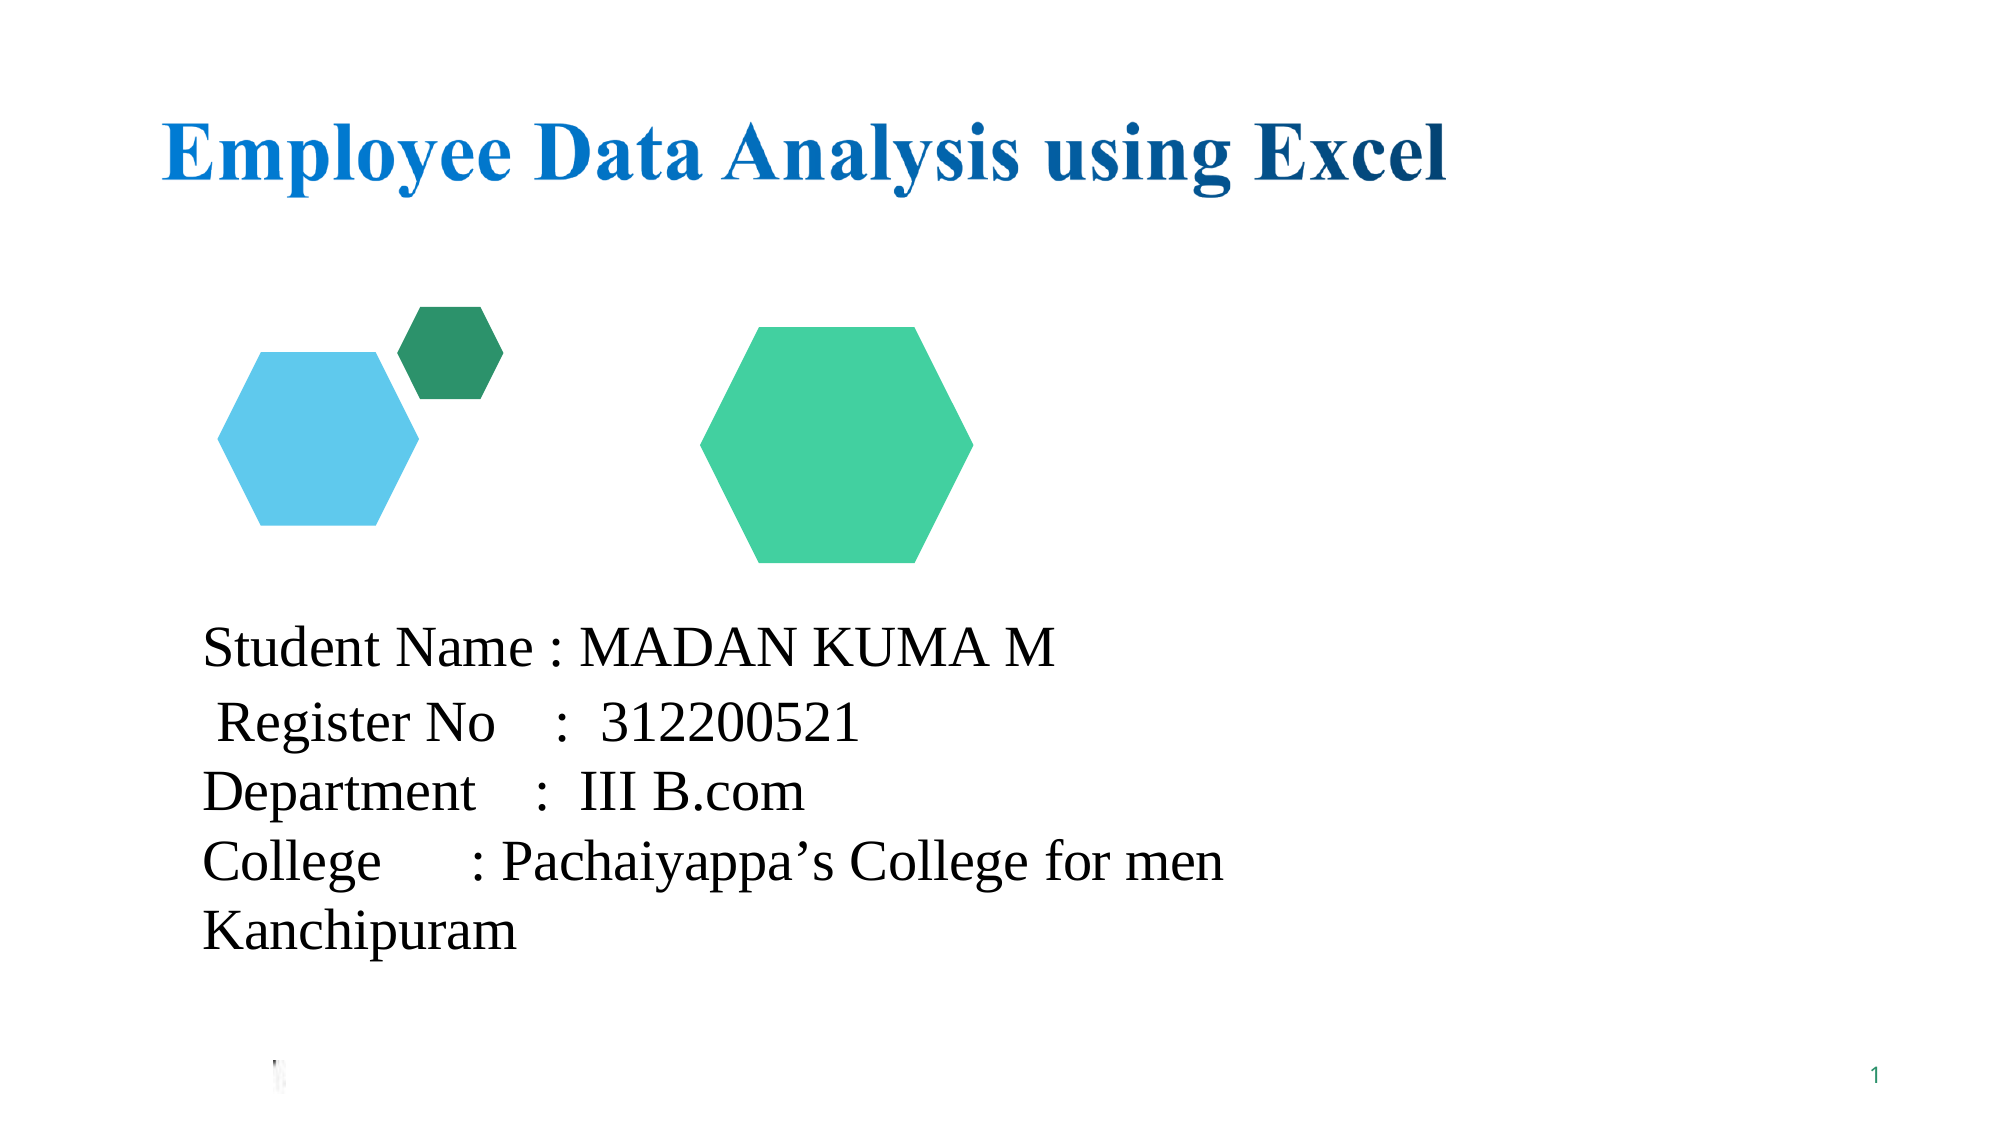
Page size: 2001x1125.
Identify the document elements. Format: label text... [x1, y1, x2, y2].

text_box [699, 327, 974, 564]
text_box [397, 306, 504, 400]
picture [273, 1060, 286, 1094]
picture [161, 121, 1446, 198]
text_box [217, 352, 420, 526]
text_box Student Name : MADAN KUMA M Register No : 312200521 Department : III B.com College : Pachaiyappa’s College for men Kanchipuram [200, 602, 1542, 963]
slide_number 1 [1862, 1059, 1890, 1091]
